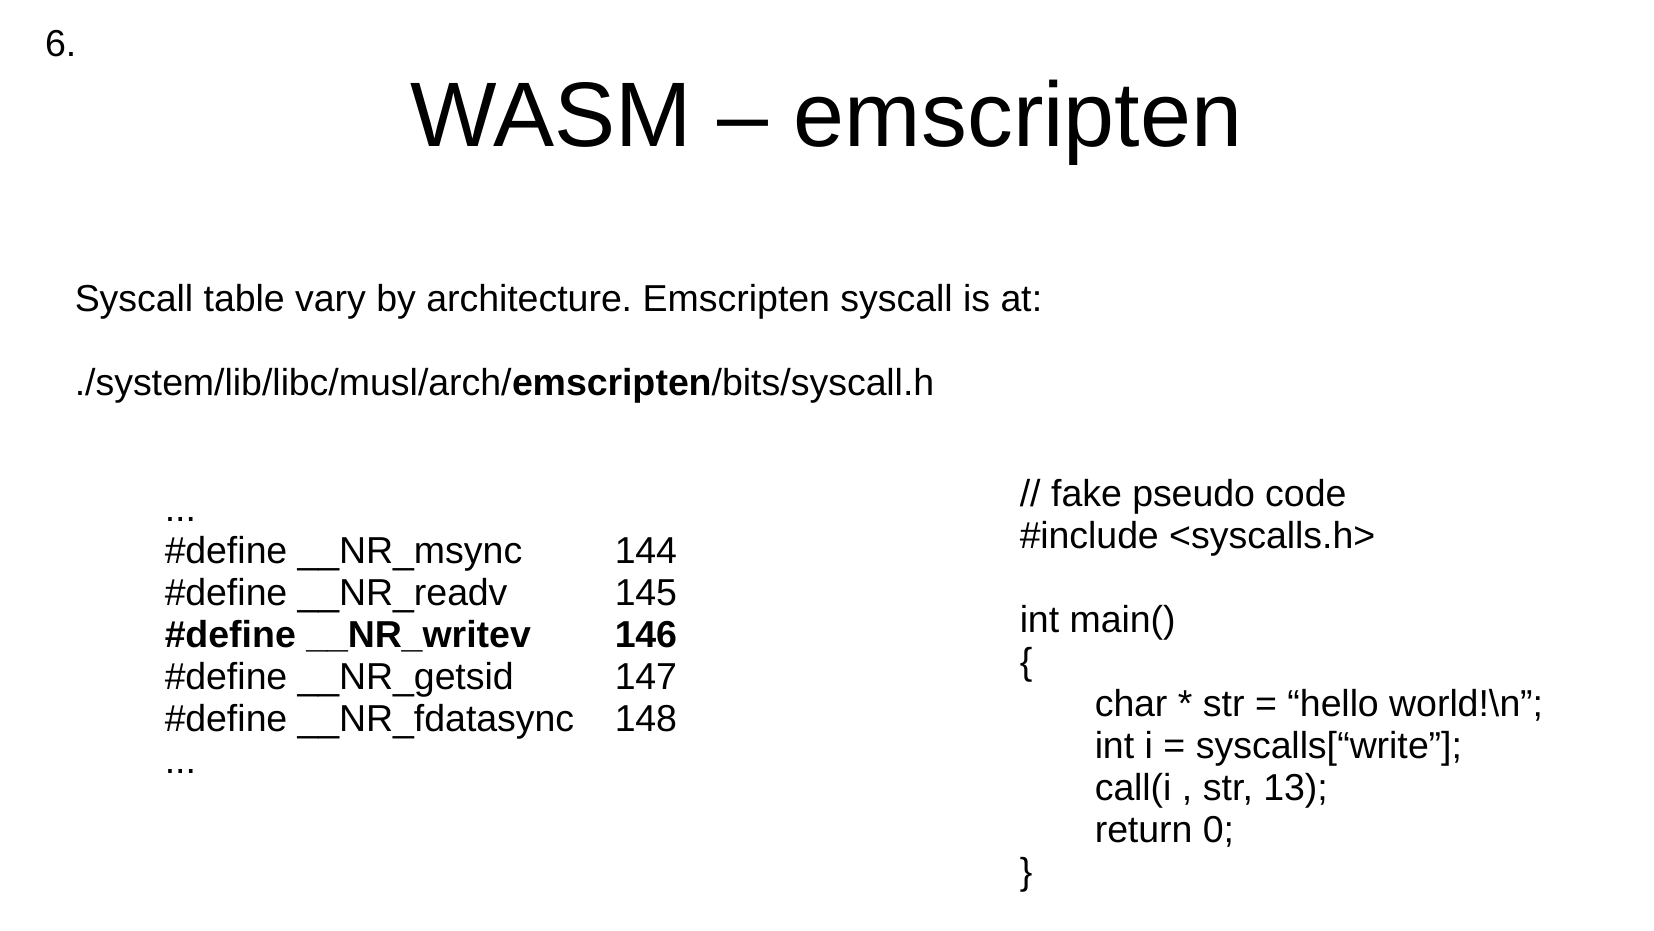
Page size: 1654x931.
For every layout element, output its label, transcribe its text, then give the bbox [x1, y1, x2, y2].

text_box Syscall table vary by architecture. Emscripten syscall is at: ./system/lib/libc/musl/arch/emscripten/bits/syscall.h [60, 270, 1126, 453]
text_box 6. [30, 15, 92, 72]
text_box // fake pseudo code #include <syscalls.h> int main() { char * str = “hello world!\n”; int i = syscalls[“write”]; call(i , str, 13); return 0; } [1005, 465, 1636, 901]
title WASM – emscripten [82, 37, 1571, 193]
text_box ... #define __NR_msync 144 #define __NR_readv 145 #define __NR_writev 146 #define __NR_getsid 147 #define __NR_fdatasync 148 ... [150, 480, 767, 789]
